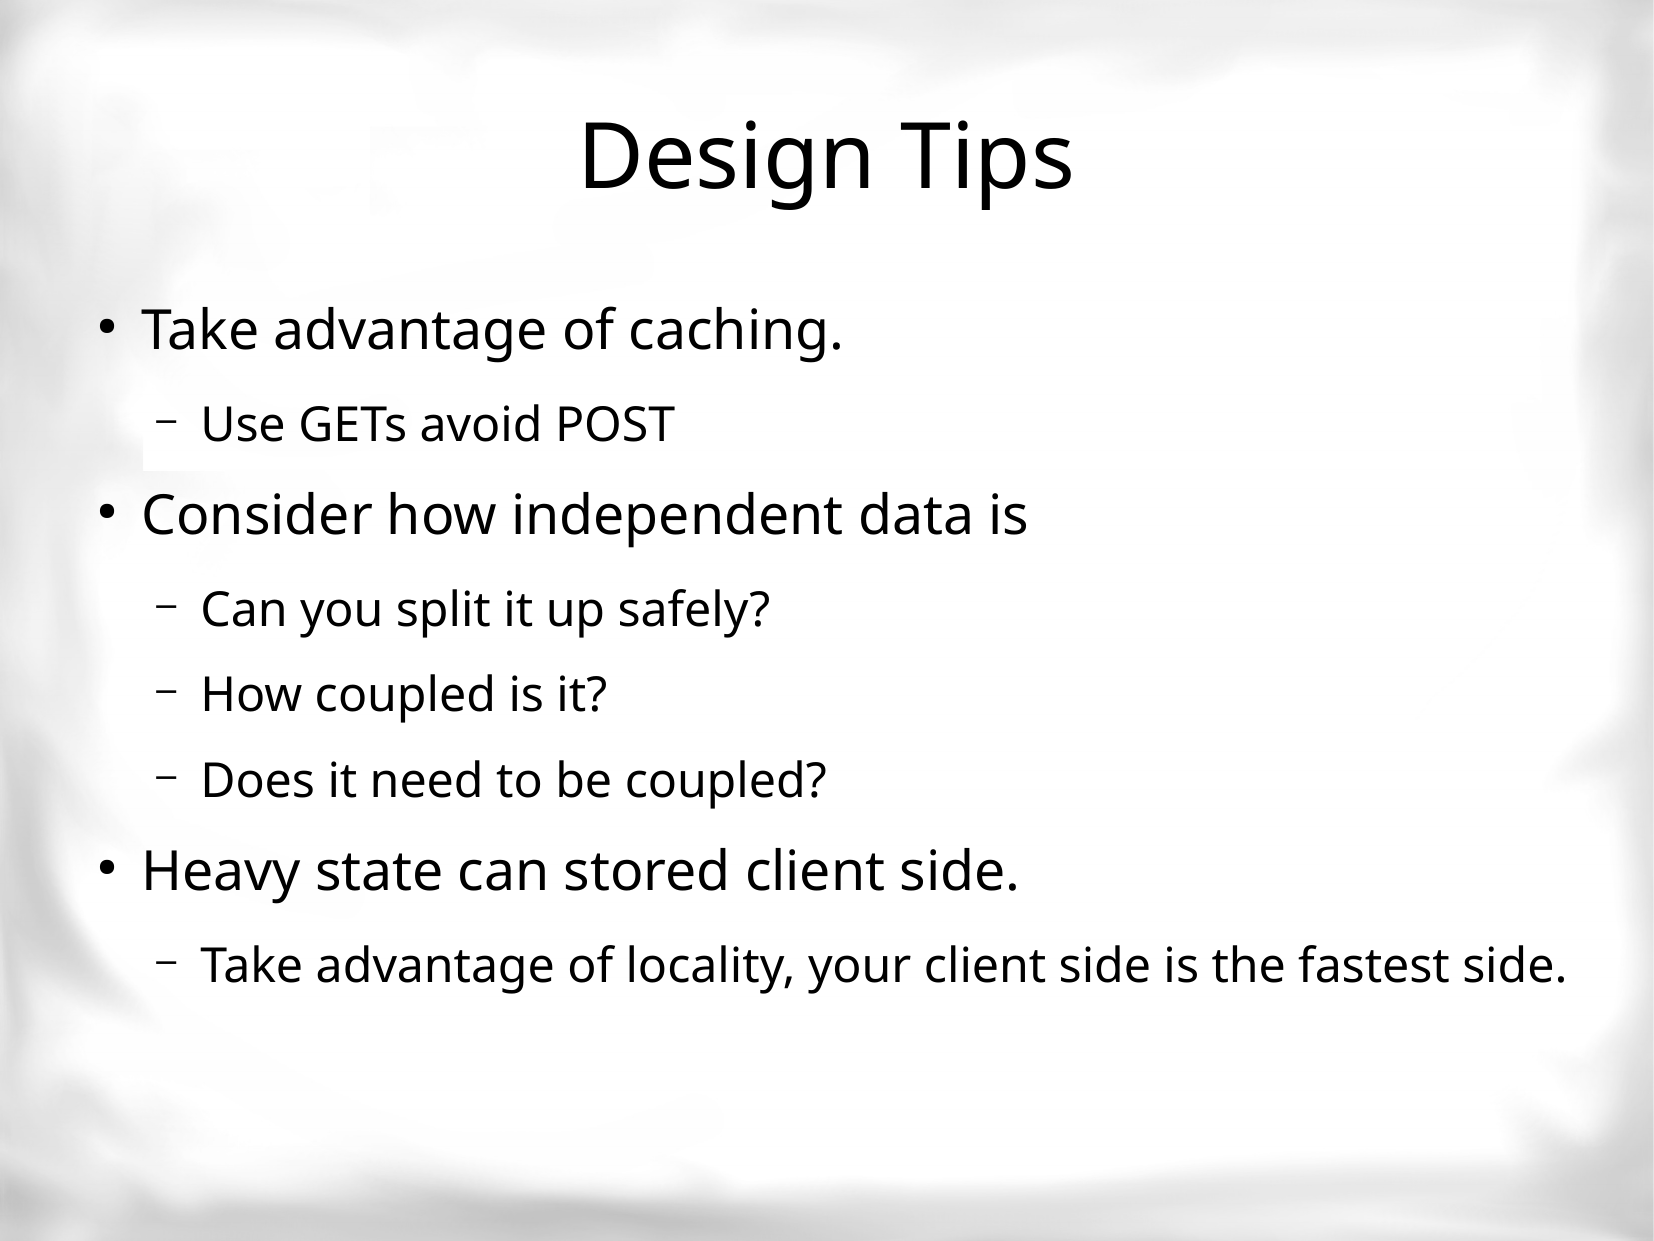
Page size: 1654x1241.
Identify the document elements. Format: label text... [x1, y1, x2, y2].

title Design Tips [82, 49, 1571, 257]
picture [0, 0, 1654, 1241]
list Take advantage of caching. Use GETs avoid POST Consider how independent data is Can you split it up safely? How coupled is it? Does it need to be coupled? Heavy state can stored client side. Take advantage of locality, your client side is the fastest side. [82, 290, 1571, 1010]
